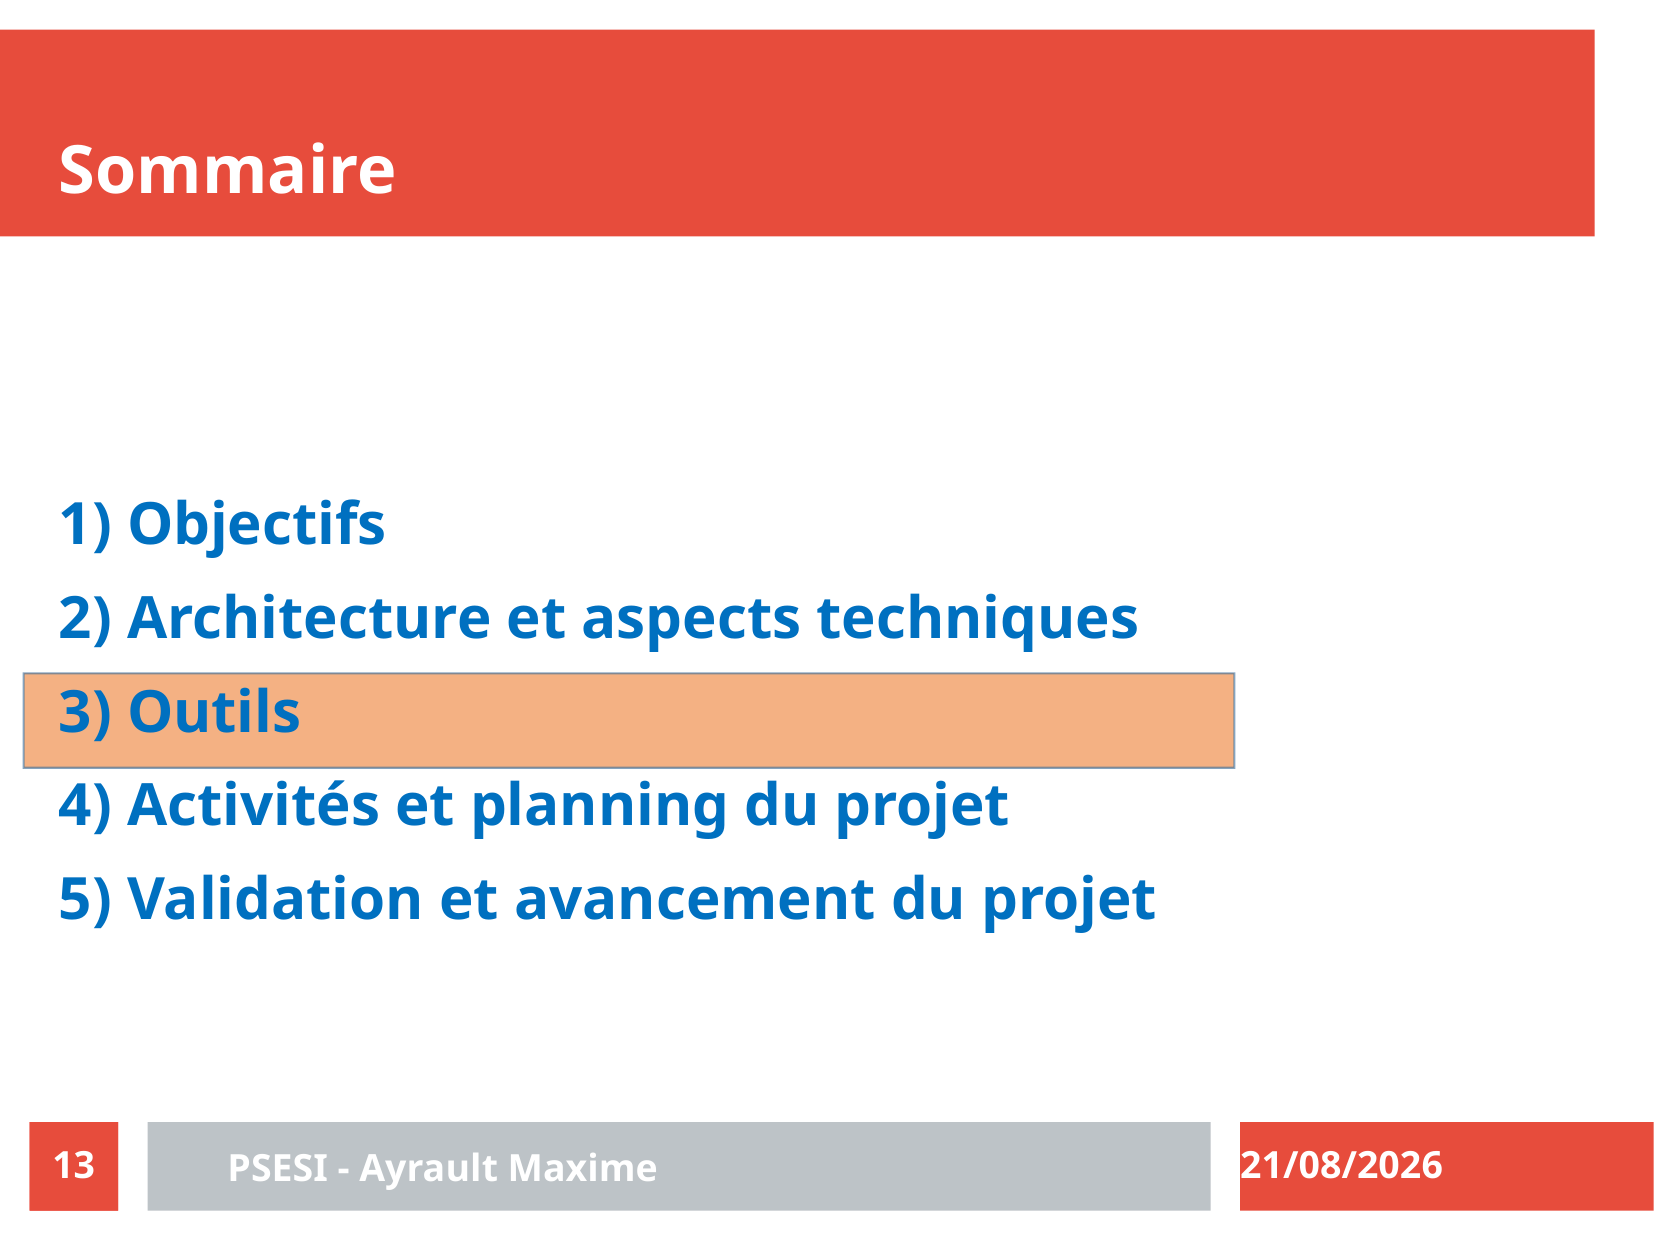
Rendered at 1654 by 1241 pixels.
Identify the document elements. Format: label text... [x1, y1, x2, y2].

title Sommaire [59, 59, 1595, 207]
text_box <number> [29, 1122, 119, 1211]
text_box [24, 673, 59, 768]
text_box PSESI - Ayrault Maxime [177, 1122, 709, 1211]
list 1) Objectifs 2) Architecture et aspects techniques 3) Outils 4) Activités et planning du projet 5) Validation et avancement du projet [59, 324, 1565, 1093]
text_box 07/03/2017 [1240, 1122, 1625, 1211]
